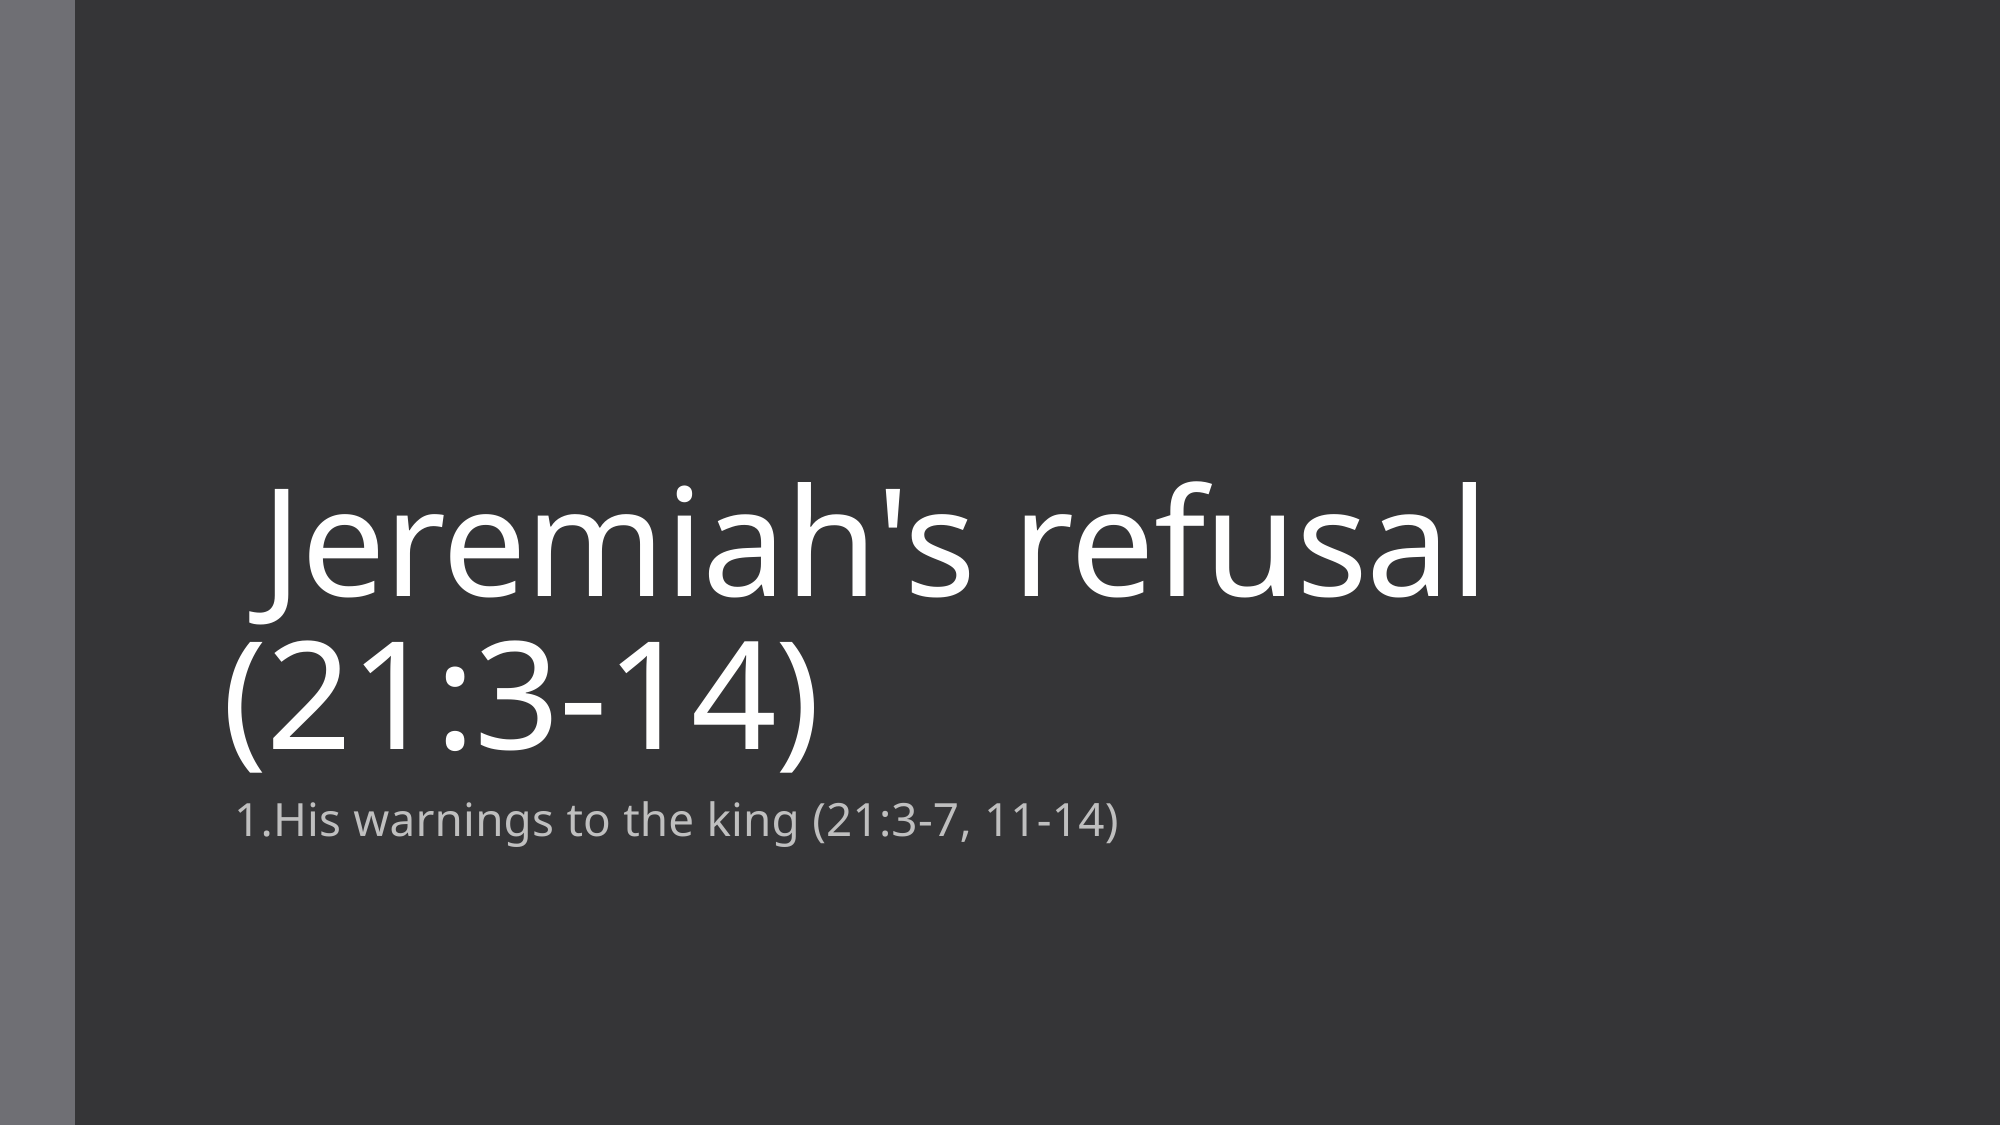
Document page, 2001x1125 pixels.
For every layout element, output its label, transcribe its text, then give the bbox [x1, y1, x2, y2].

title Jeremiah's refusal (21:3-14) [206, 124, 1752, 787]
subtitle 1.His warnings to the king (21:3-7, 11-14) [206, 787, 1752, 1066]
